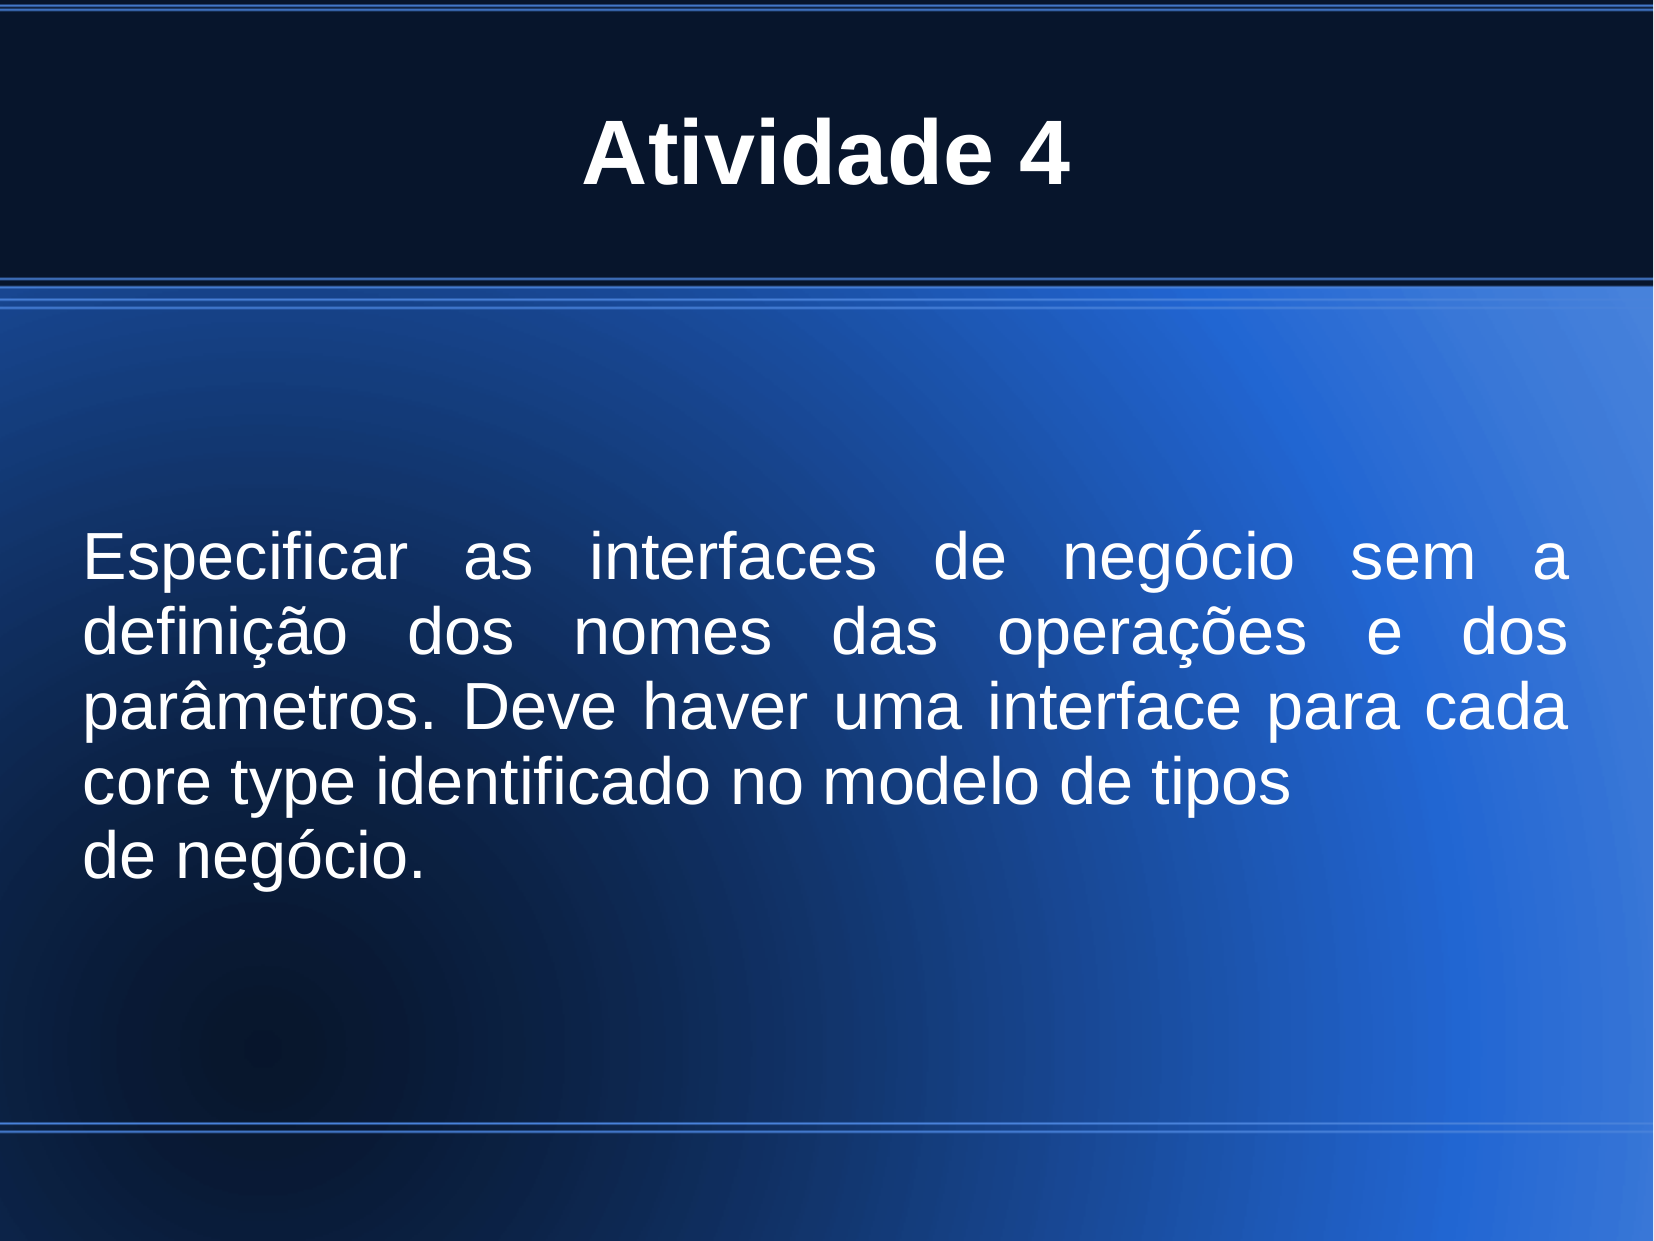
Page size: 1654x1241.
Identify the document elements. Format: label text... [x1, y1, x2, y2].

title Atividade 4 [82, 49, 1571, 257]
subtitle Especificar as interfaces de negócio sem a definição dos nomes das operações e dos parâmetros. Deve haver uma interface para cada core type identificado no modelo de tipos de negócio. [82, 355, 1571, 1058]
picture [0, 0, 1654, 1241]
